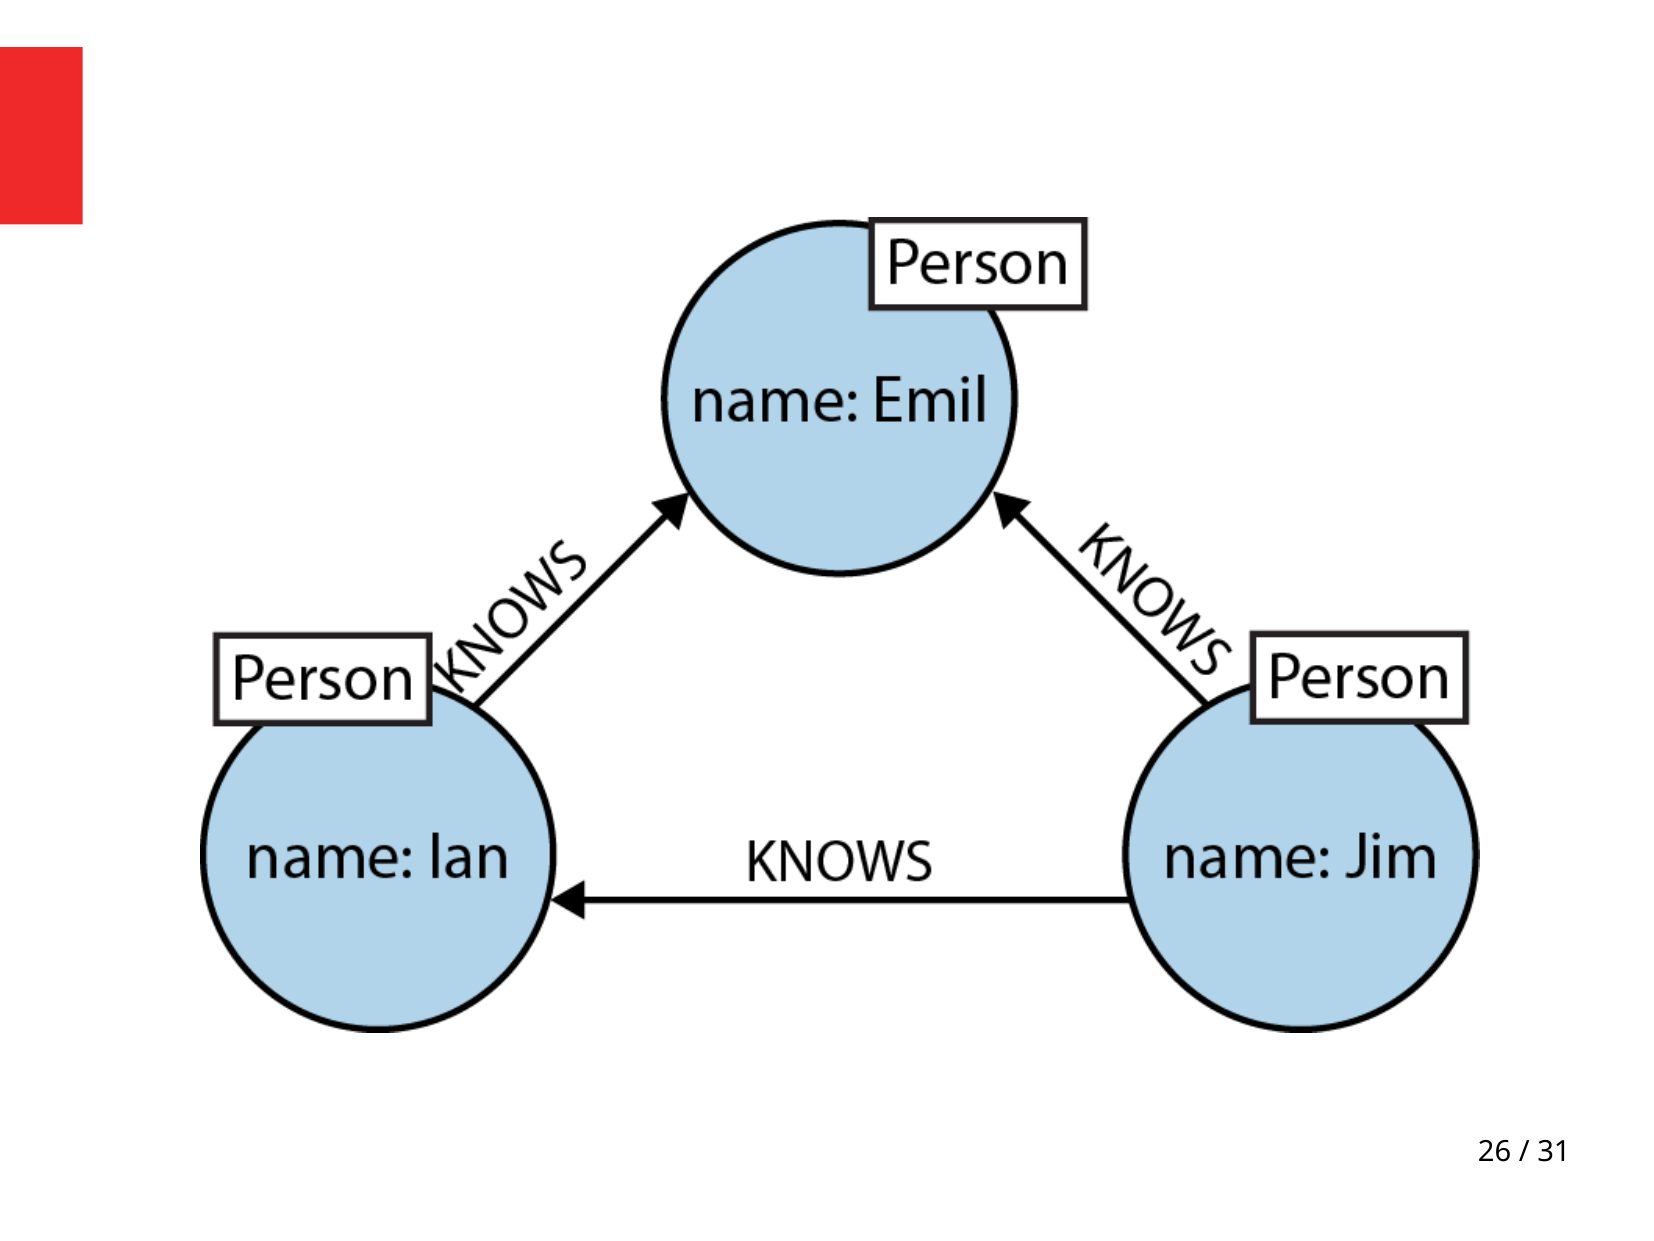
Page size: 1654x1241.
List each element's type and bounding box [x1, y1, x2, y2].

picture [200, 217, 1480, 1033]
